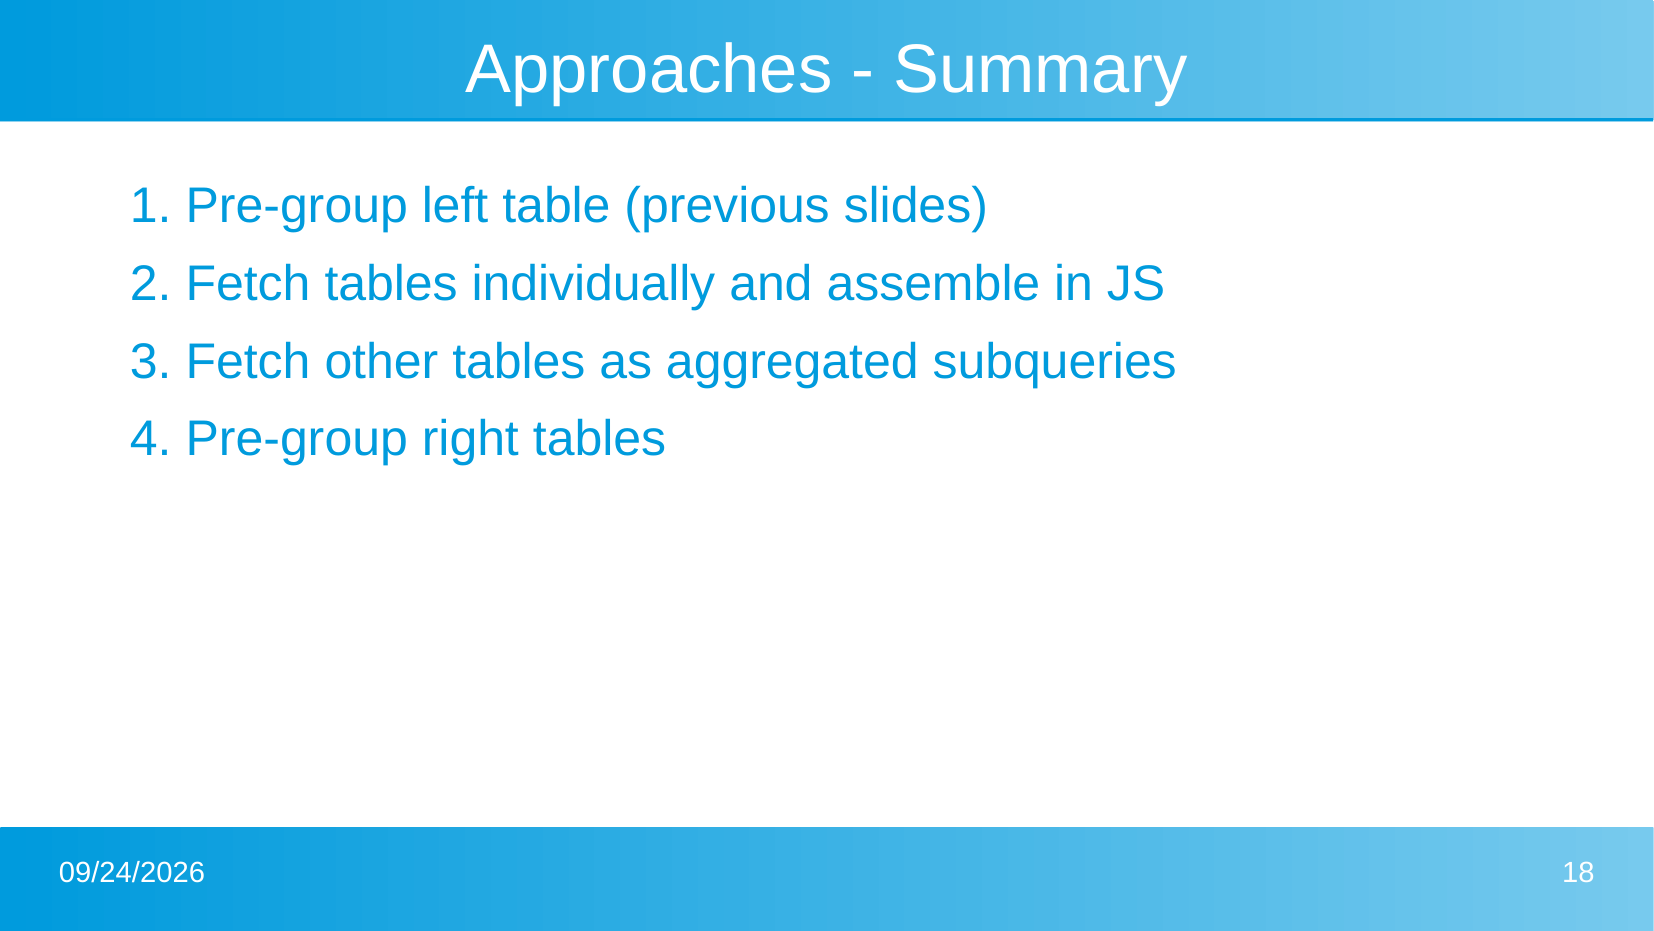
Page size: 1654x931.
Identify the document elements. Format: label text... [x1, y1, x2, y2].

list 1. Pre-group left table (previous slides) 2. Fetch tables individually and assemble in JS 3. Fetch other tables as aggregated subqueries 4. Pre-group right tables [59, 177, 1595, 768]
title Approaches - Summary [59, 29, 1595, 108]
